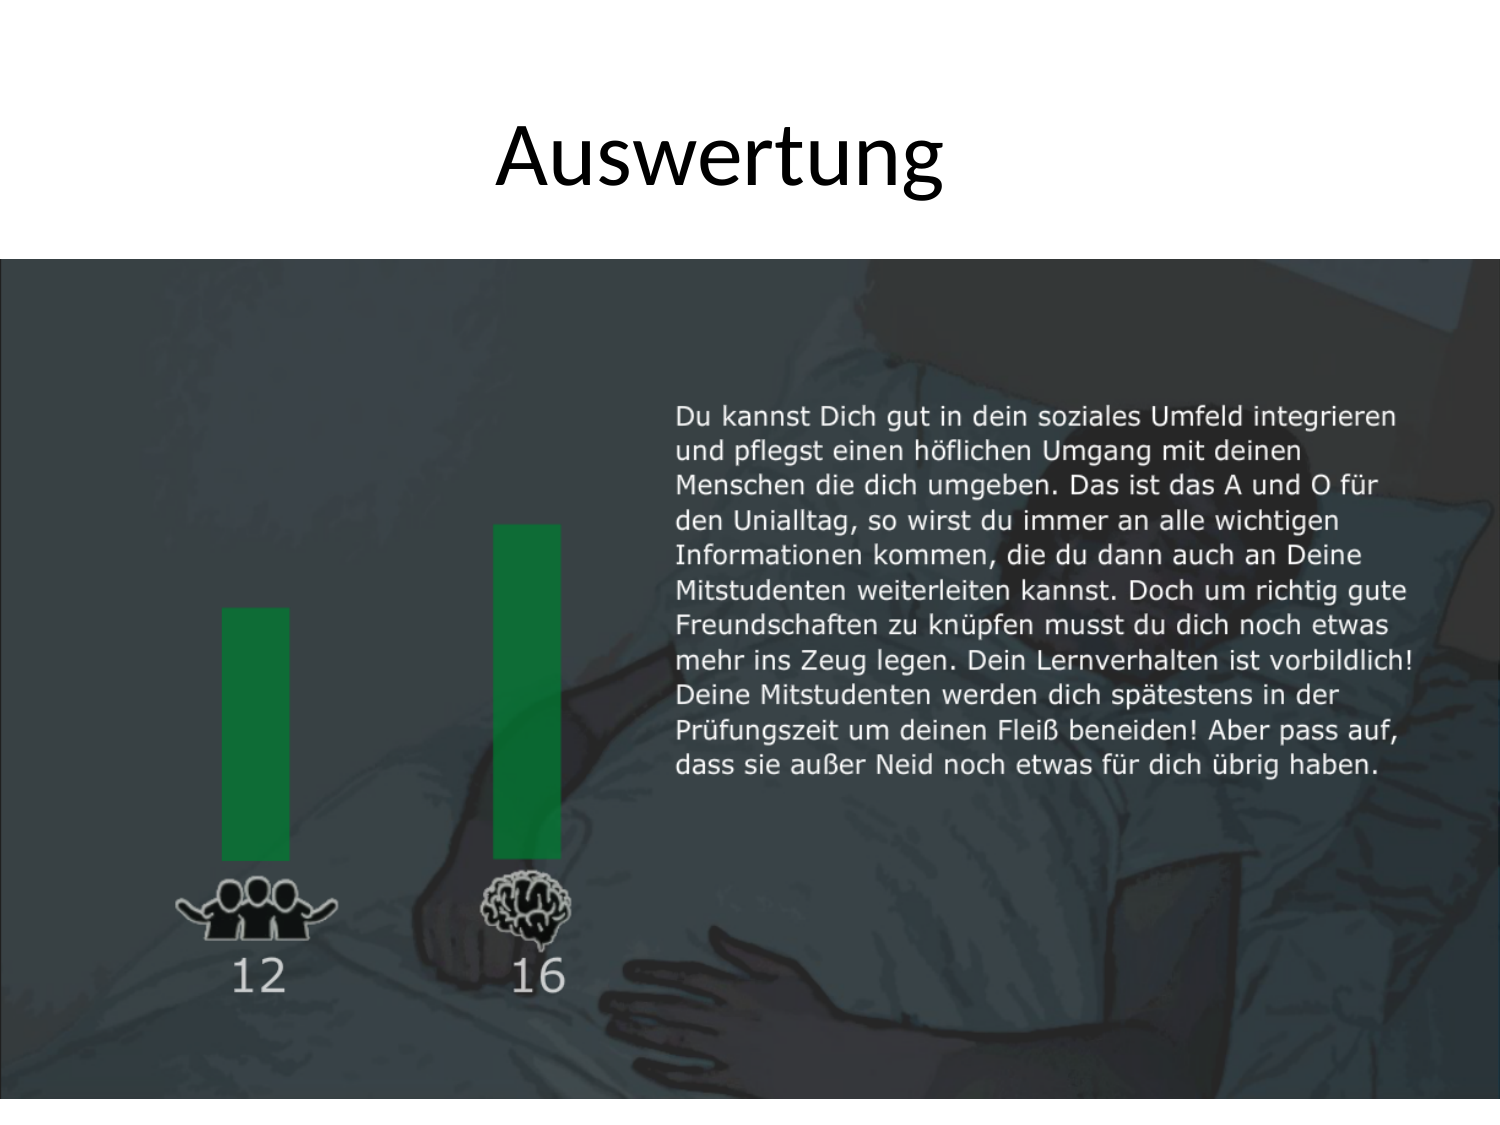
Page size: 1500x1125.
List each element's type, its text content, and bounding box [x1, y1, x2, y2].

picture [0, 259, 1500, 1099]
title Auswertung [83, 82, 1359, 259]
